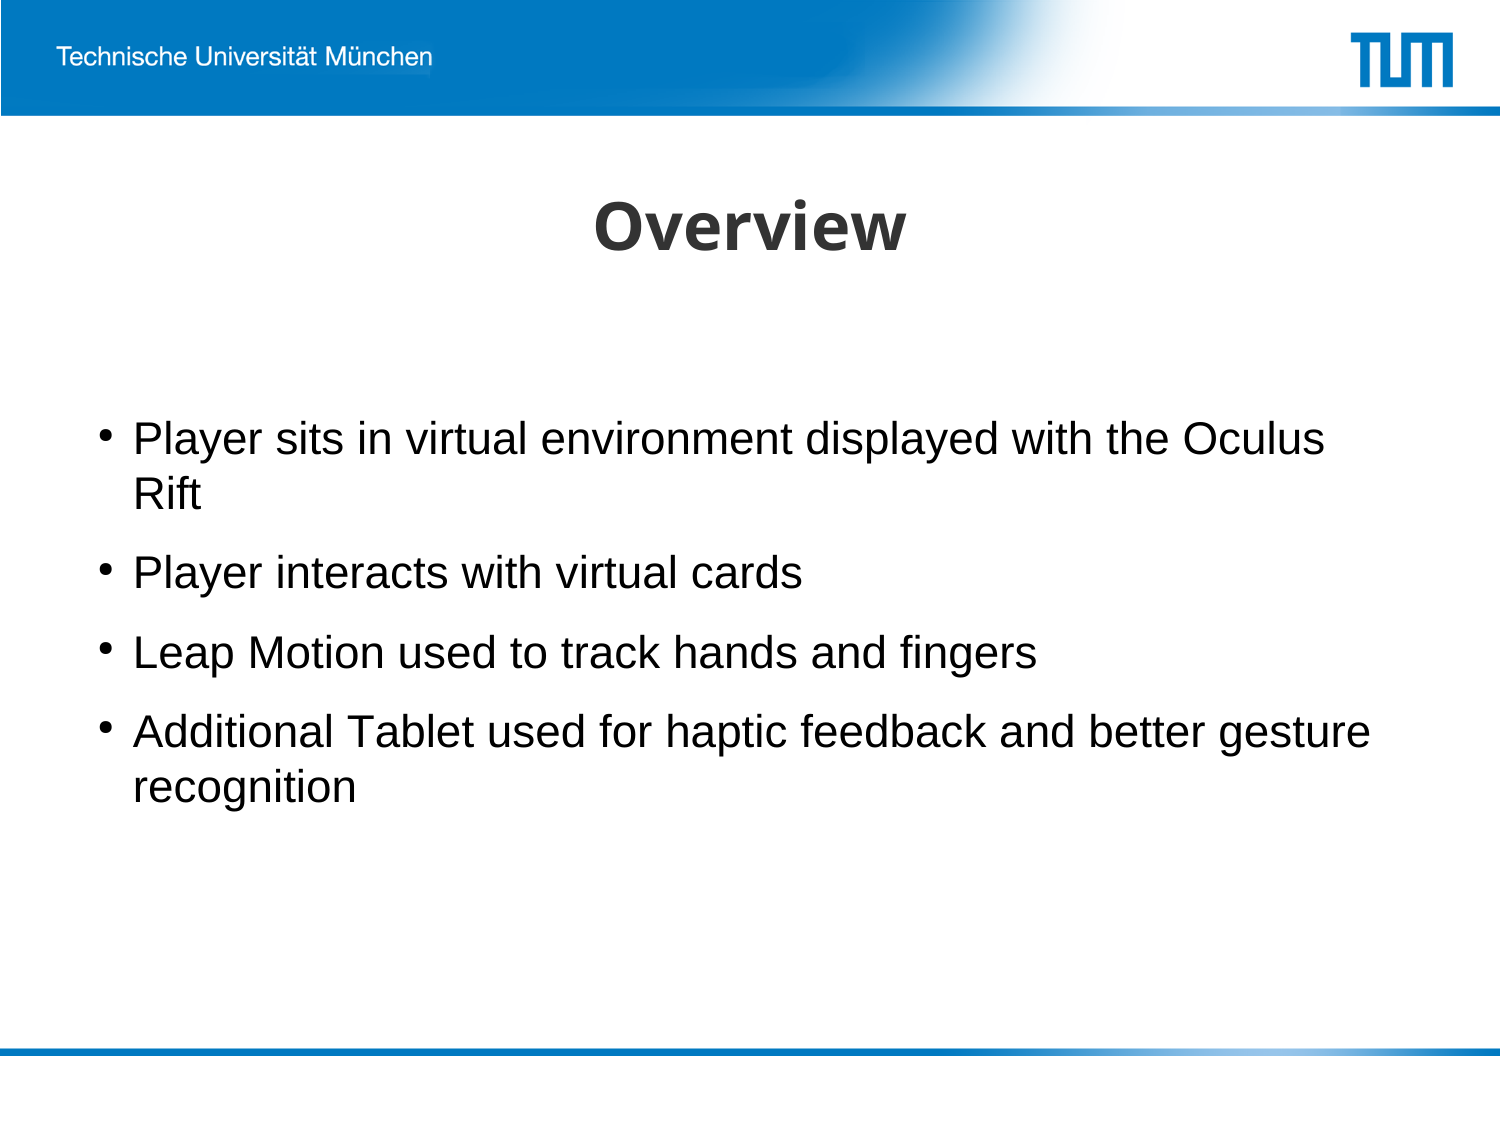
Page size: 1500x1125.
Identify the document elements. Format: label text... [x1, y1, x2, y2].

text_box Overview [53, 125, 1447, 324]
picture [0, 0, 1500, 1125]
text_box Player sits in virtual environment displayed with the Oculus Rift Player interacts with virtual cards Leap Motion used to track hands and fingers Additional Tablet used for haptic feedback and better gesture recognition [82, 401, 1418, 899]
